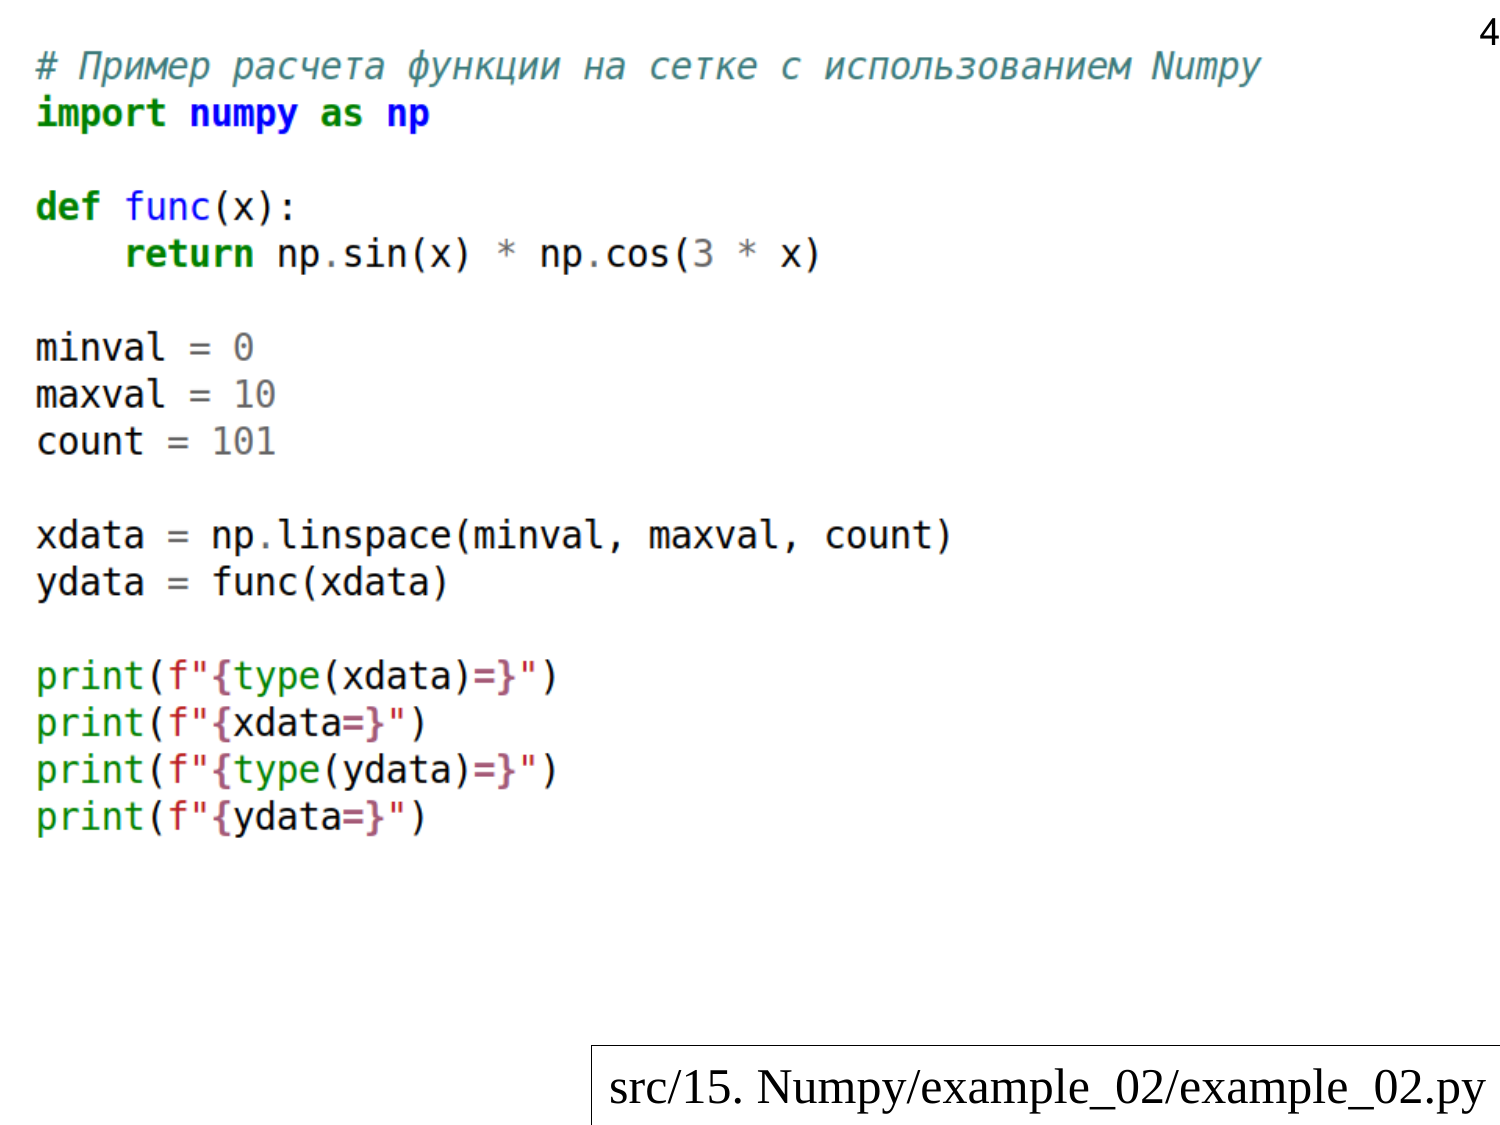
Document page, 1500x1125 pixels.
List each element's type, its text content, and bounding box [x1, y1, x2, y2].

text_box src/15. Numpy/example_02/example_02.py [609, 1046, 1500, 1121]
picture [20, 42, 1282, 852]
